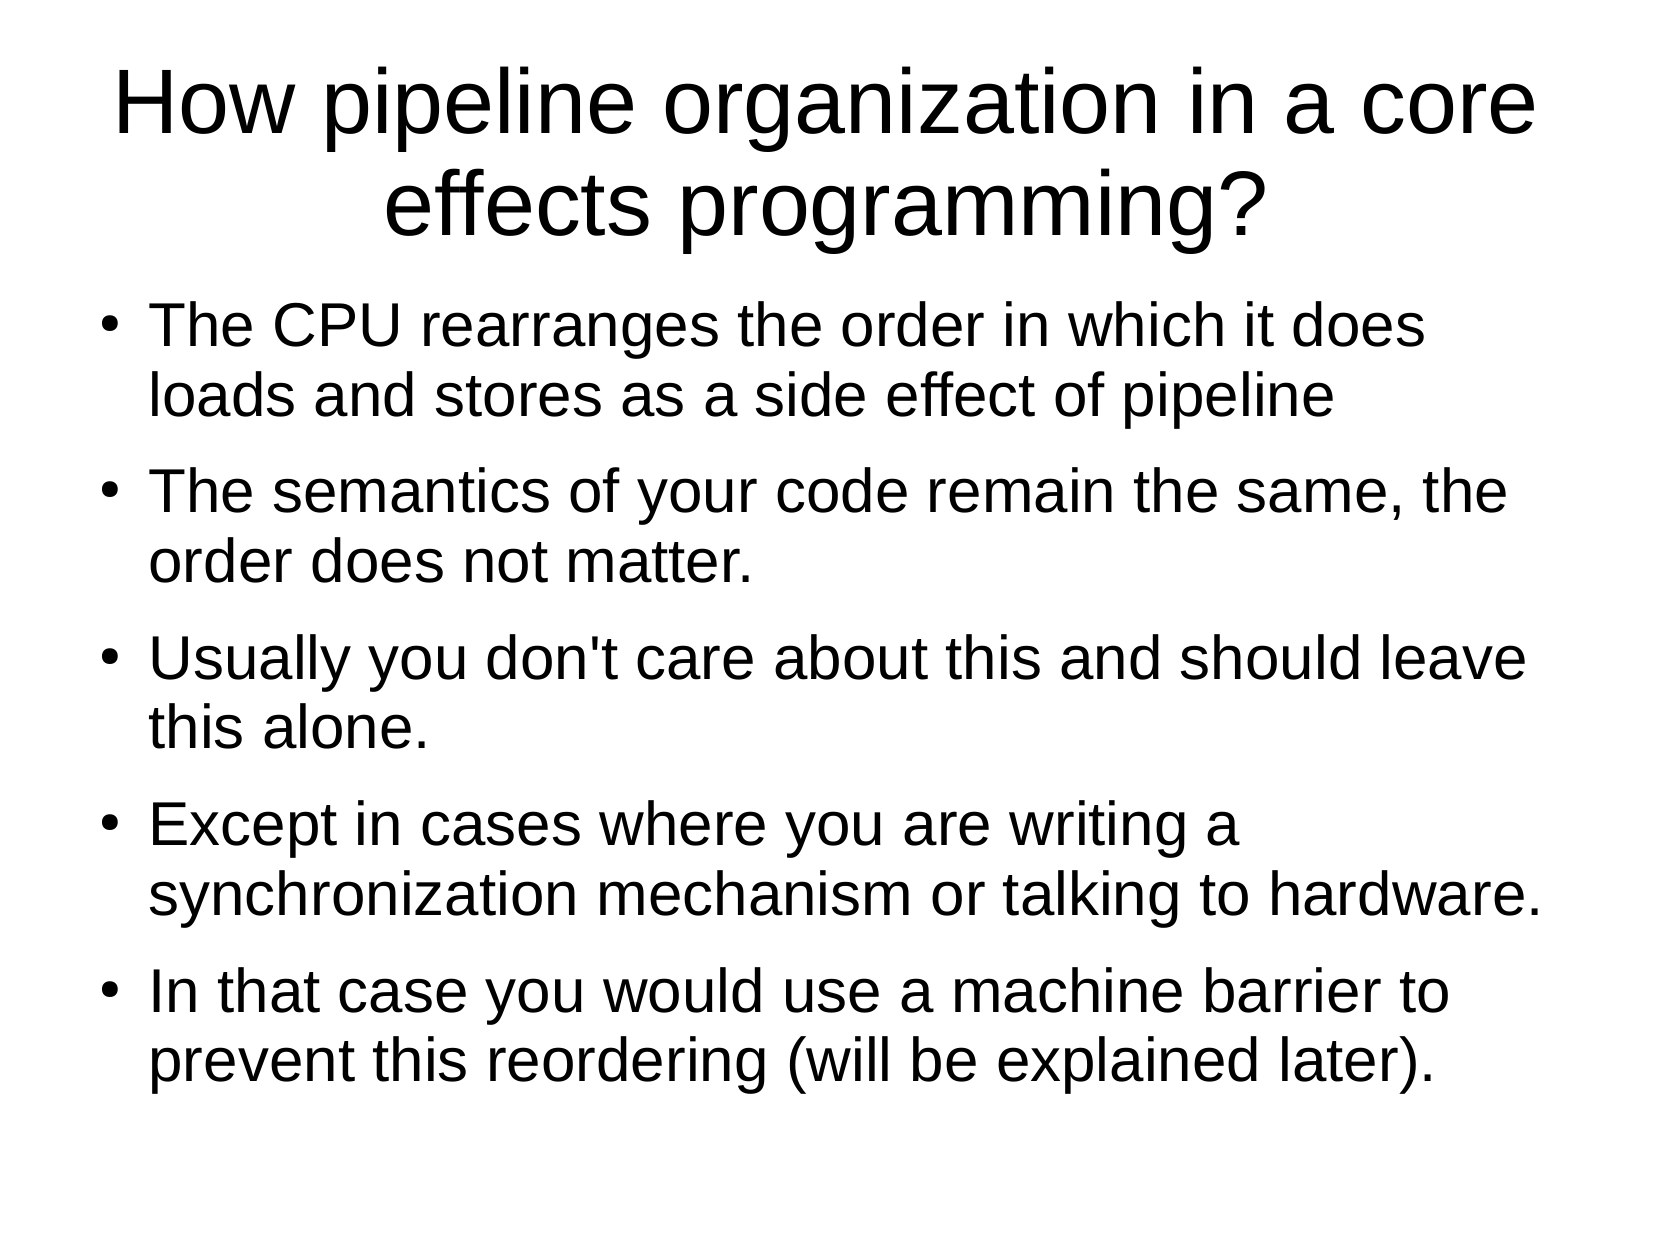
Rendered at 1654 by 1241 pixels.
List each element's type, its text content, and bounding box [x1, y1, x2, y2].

list The CPU rearranges the order in which it does loads and stores as a side effect of pipeline The semantics of your code remain the same, the order does not matter. Usually you don't care about this and should leave this alone. Except in cases where you are writing a synchronization mechanism or talking to hardware. In that case you would use a machine barrier to prevent this reordering (will be explained later). [82, 290, 1571, 1109]
title How pipeline organization in a core effects programming? [82, 49, 1571, 257]
